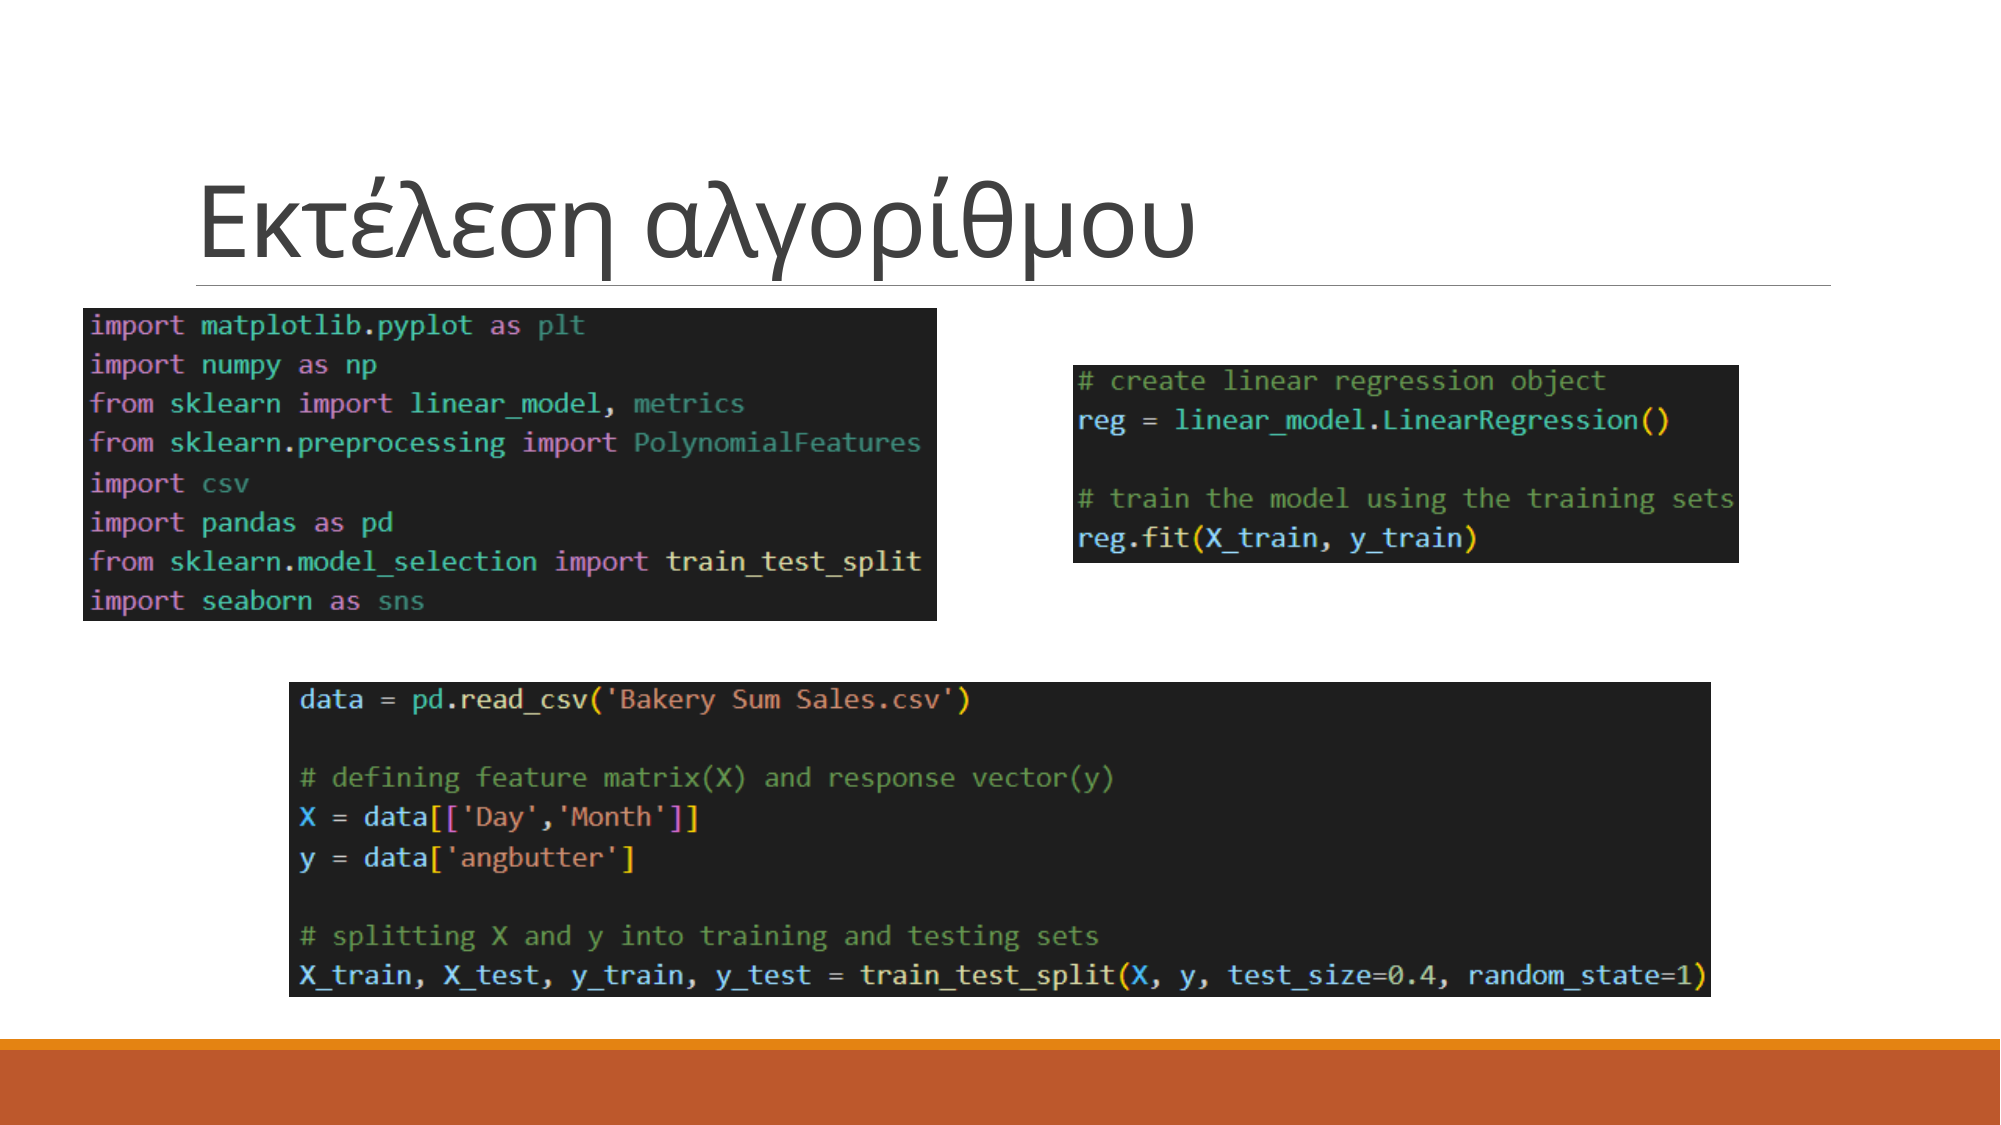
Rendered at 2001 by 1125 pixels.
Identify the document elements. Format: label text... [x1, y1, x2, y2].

picture [289, 682, 1711, 998]
picture [83, 308, 937, 621]
title Εκτέλεση αλγορίθμου [180, 47, 1831, 286]
picture [1073, 365, 1739, 563]
